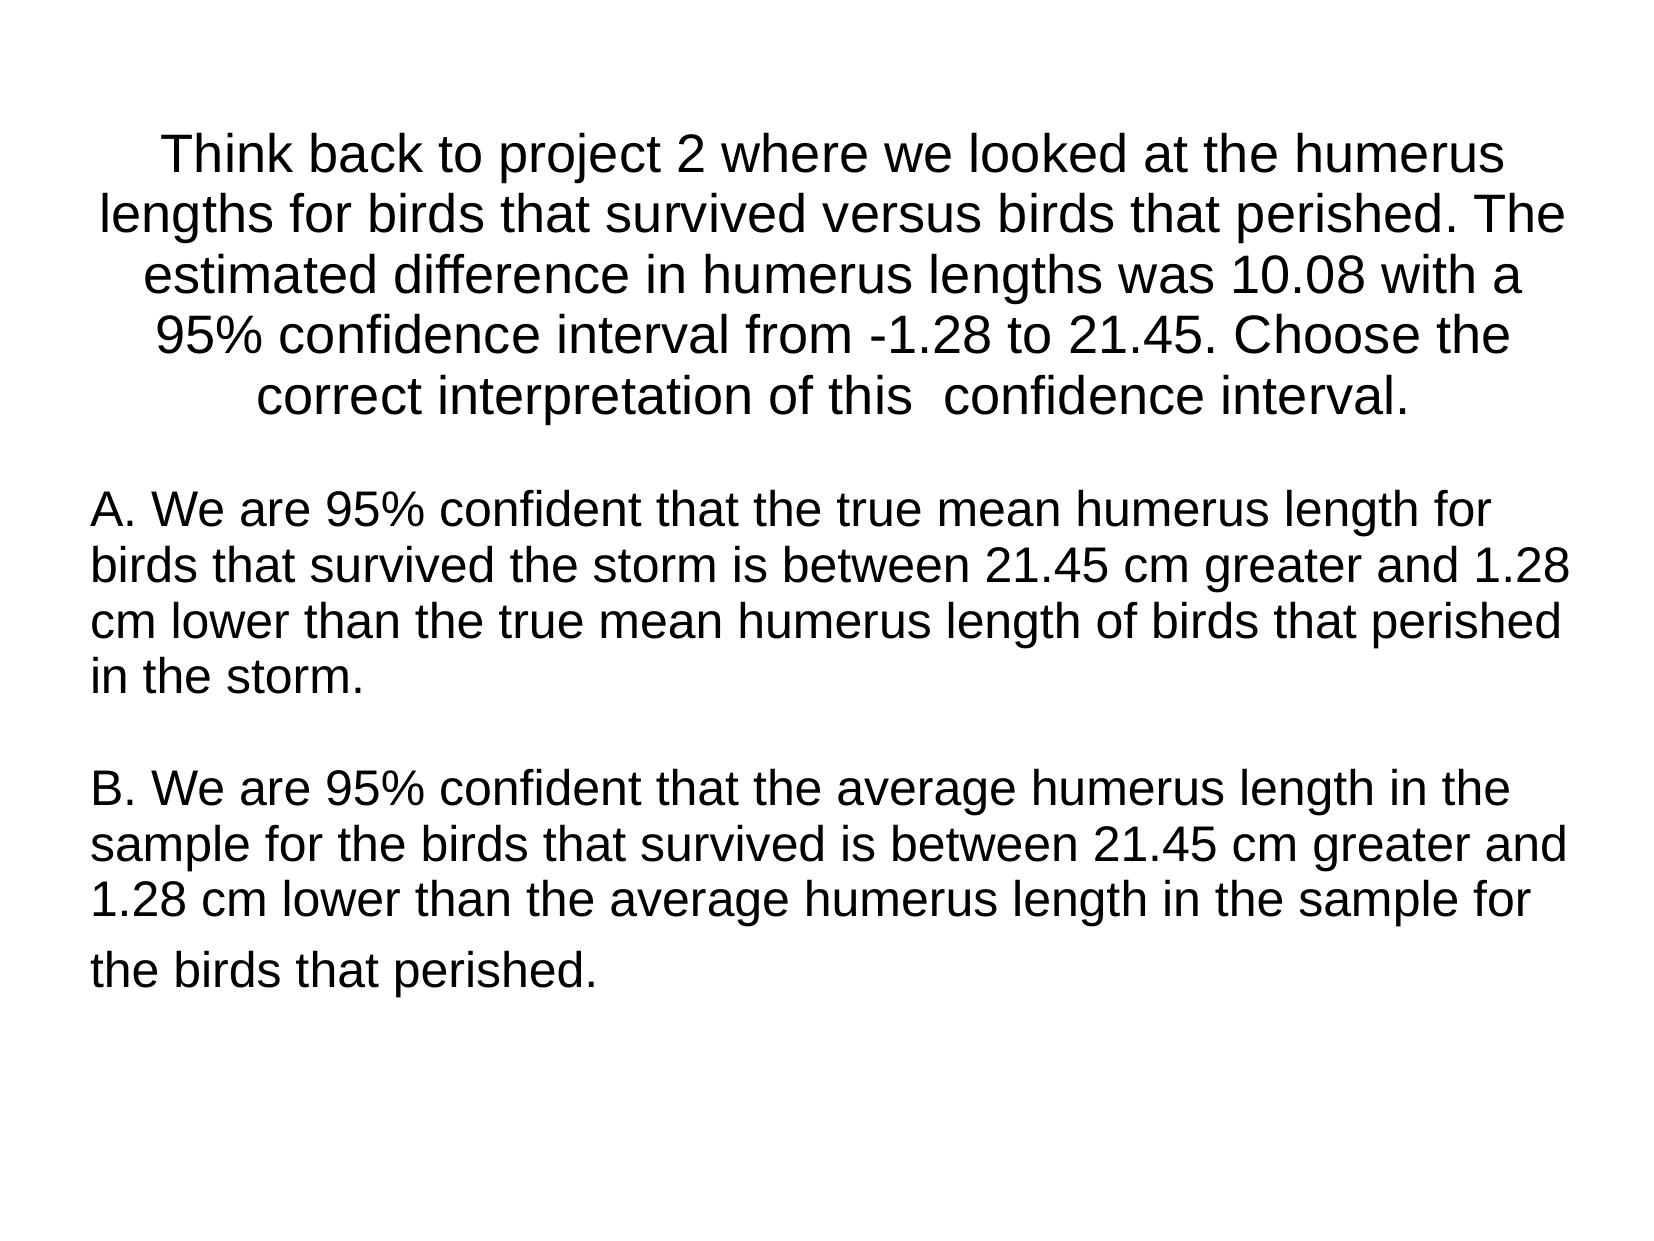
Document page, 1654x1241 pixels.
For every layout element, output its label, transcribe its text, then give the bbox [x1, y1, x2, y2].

subtitle Think back to project 2 where we looked at the humerus lengths for birds that survived versus birds that perished. The estimated difference in humerus lengths was 10.08 with a 95% confidence interval from -1.28 to 21.45. Choose the correct interpretation of this confidence interval. A. We are 95% confident that the true mean humerus length for birds that survived the storm is between 21.45 cm greater and 1.28 cm lower than the true mean humerus length of birds that perished in the storm. B. We are 95% confident that the average humerus length in the sample for the birds that survived is between 21.45 cm greater and 1.28 cm lower than the average humerus length in the sample for the birds that perished. [90, 120, 1579, 1006]
